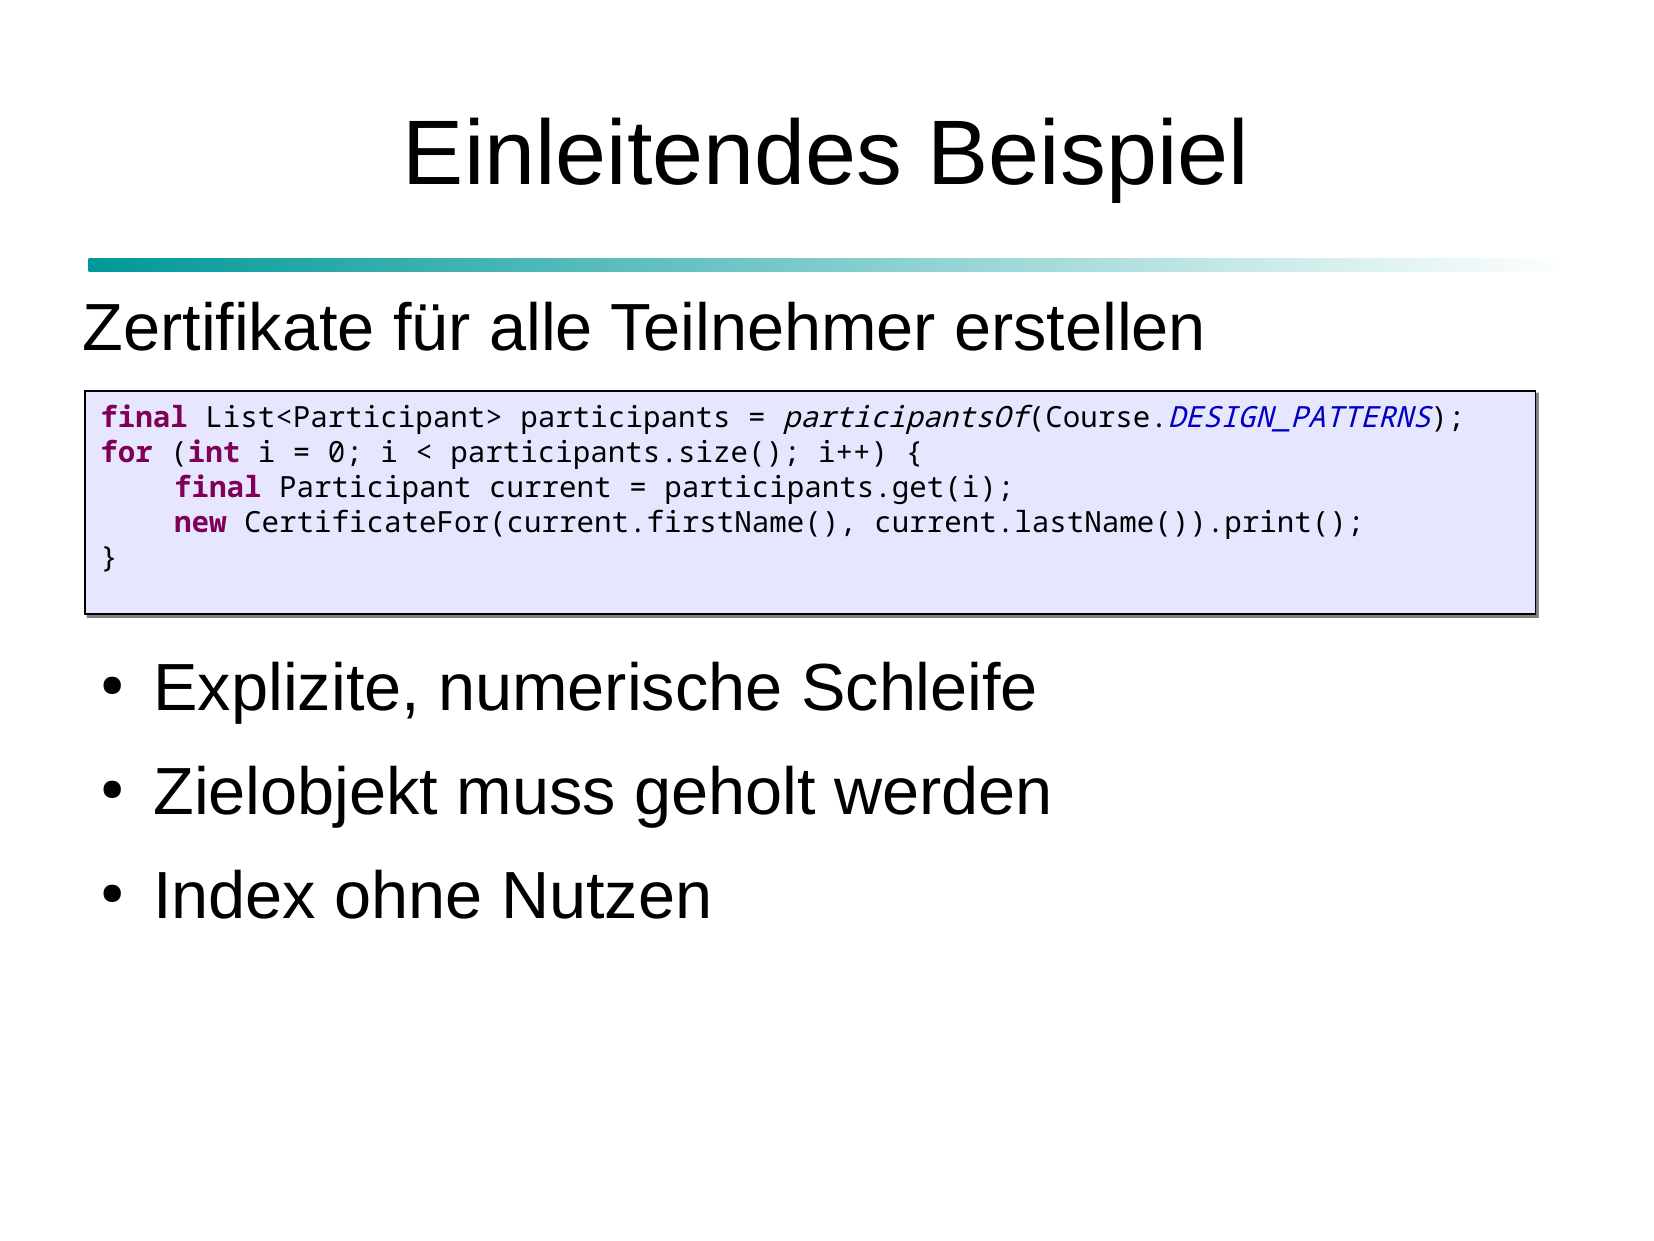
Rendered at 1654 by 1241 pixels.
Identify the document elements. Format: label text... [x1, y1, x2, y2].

list Zertifikate für alle Teilnehmer erstellen [82, 290, 1571, 366]
title Einleitendes Beispiel [82, 49, 1571, 257]
list Explizite, numerische Schleife Zielobjekt muss geholt werden Index ohne Nutzen [82, 649, 1571, 1211]
text_box final List<Participant> participants = participantsOf(Course.DESIGN_PATTERNS); for (int i = 0; i < participants.size(); i++) { final Participant current = participants.get(i); new CertificateFor(current.firstName(), current.lastName()).print(); } [84, 390, 1536, 615]
